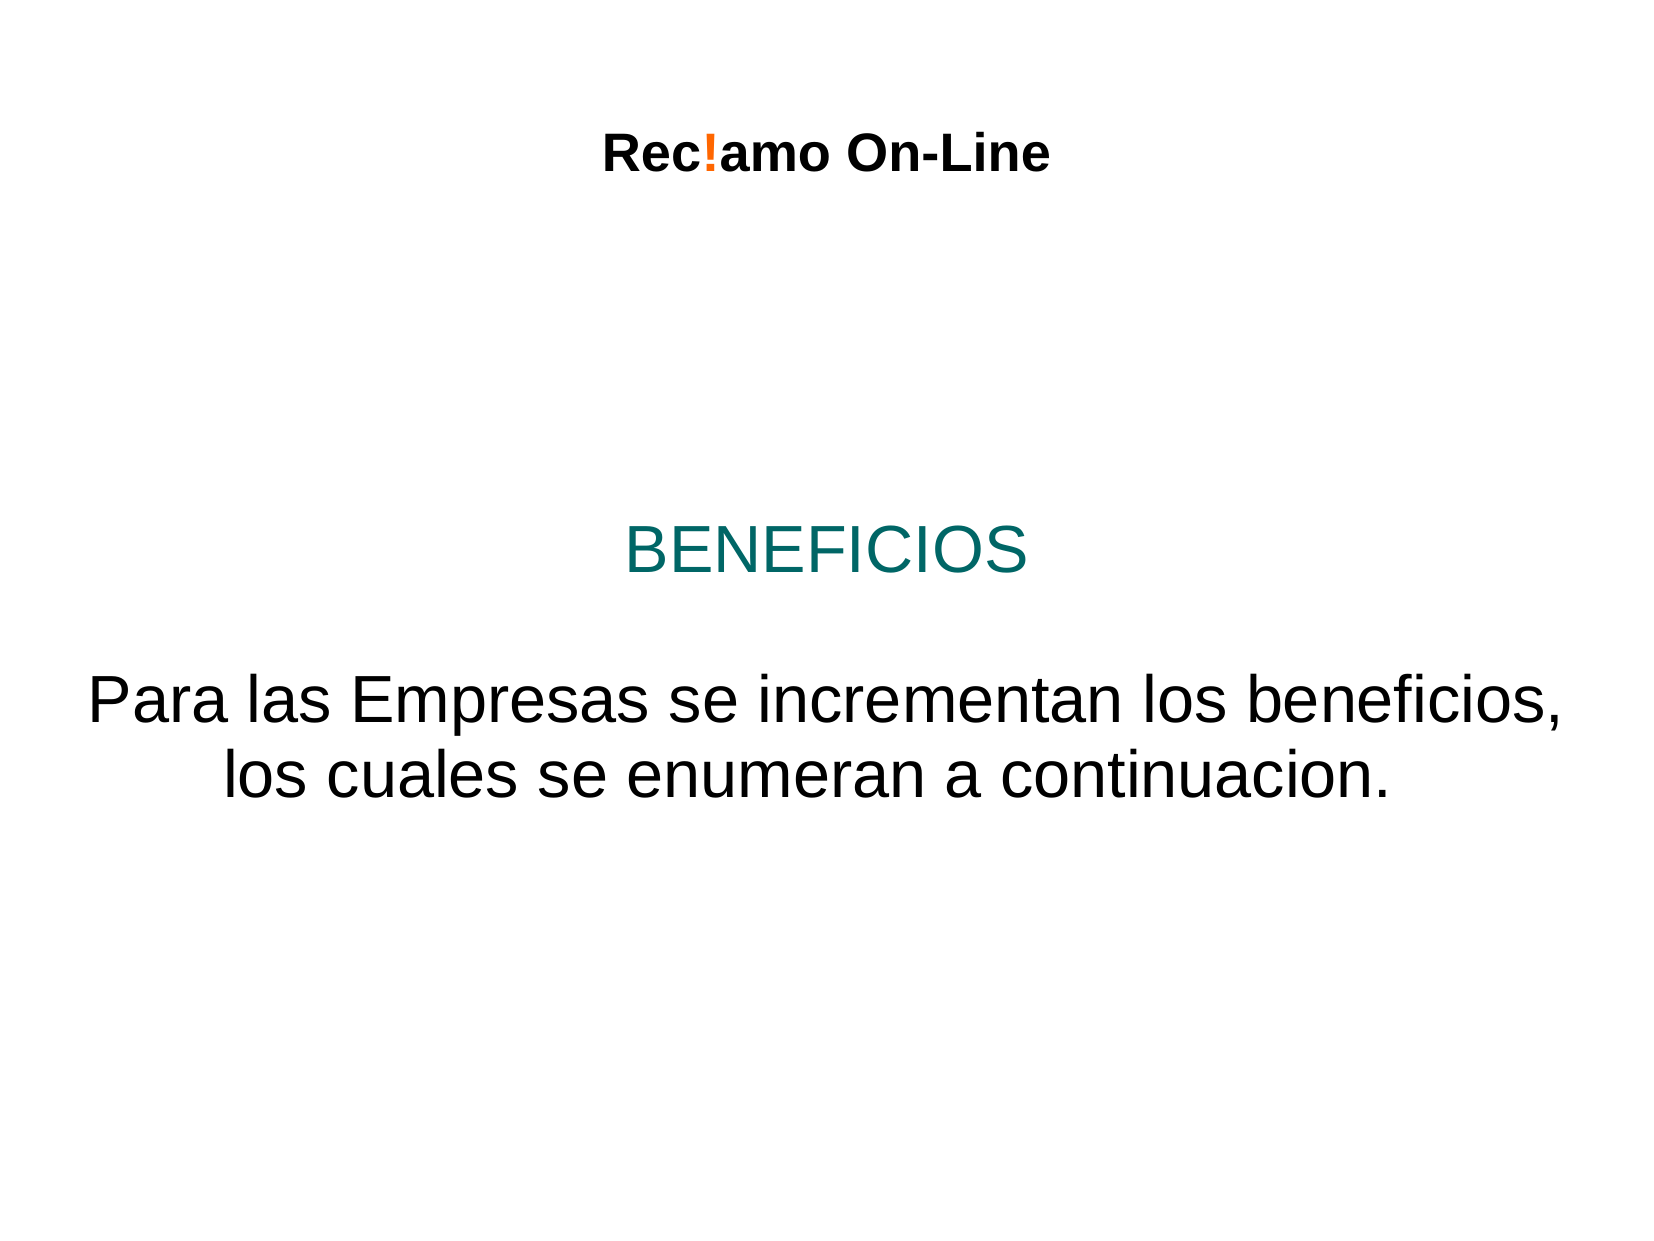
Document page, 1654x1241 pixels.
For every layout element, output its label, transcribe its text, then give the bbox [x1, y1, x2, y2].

subtitle BENEFICIOS Para las Empresas se incrementan los beneficios, los cuales se enumeran a continuacion. [82, 290, 1571, 1109]
title Rec!amo On-Line [82, 49, 1571, 257]
